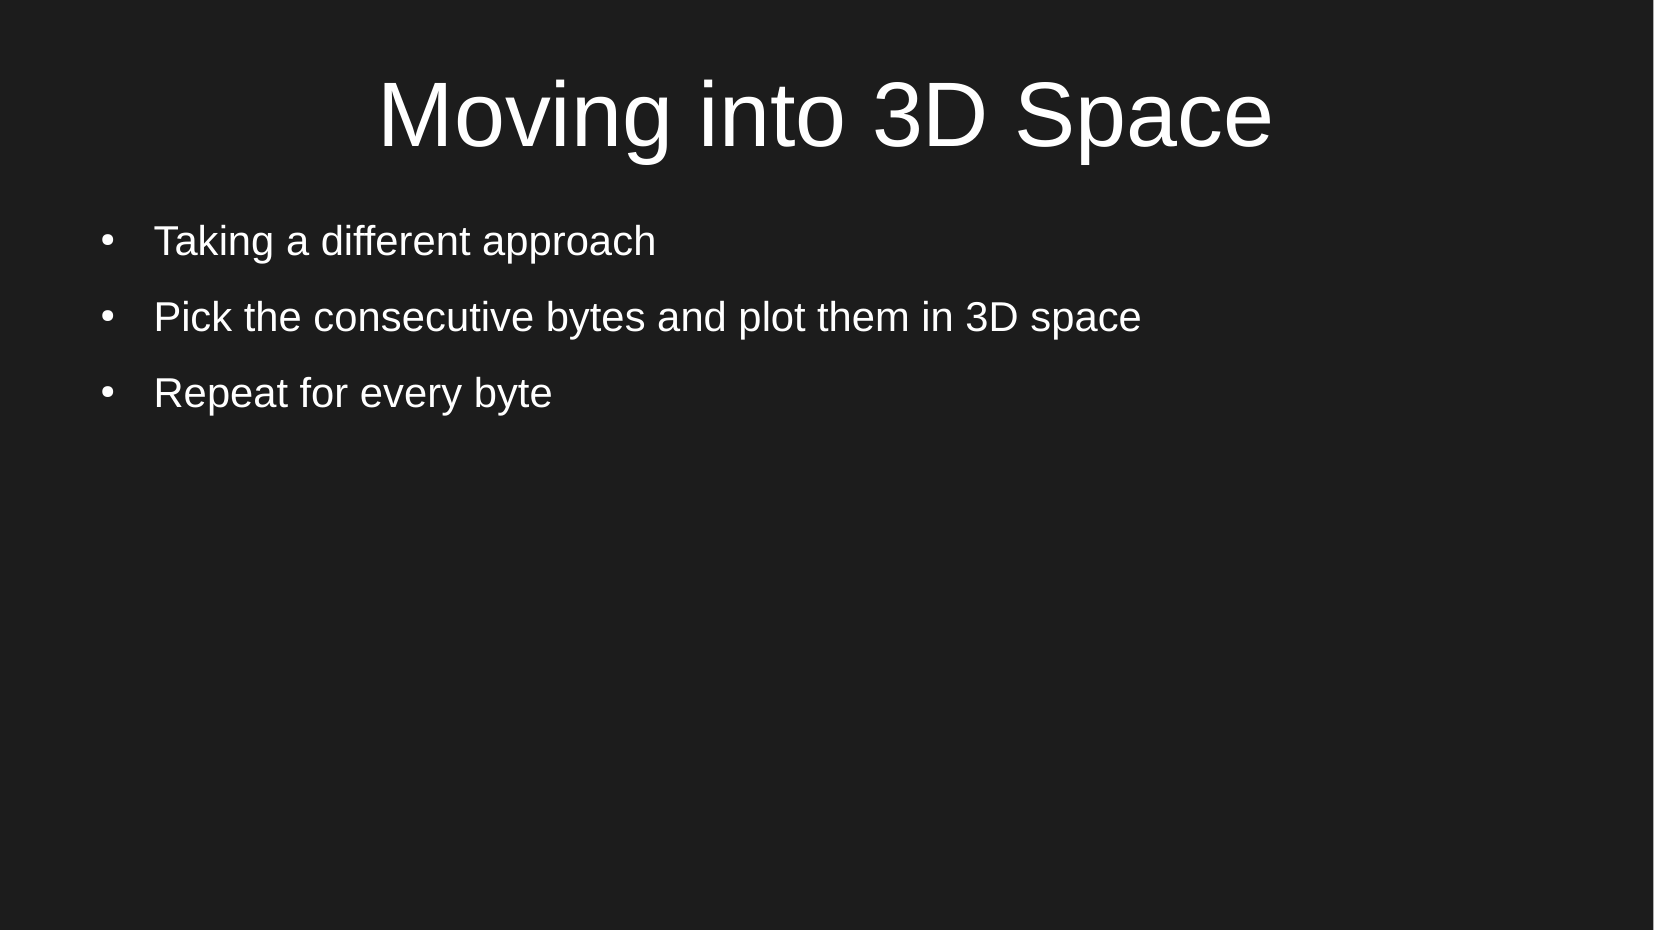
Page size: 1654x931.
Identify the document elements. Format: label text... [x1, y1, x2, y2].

title Moving into 3D Space [82, 37, 1571, 193]
list Taking a different approach Pick the consecutive bytes and plot them in 3D space Repeat for every byte [82, 217, 1571, 758]
